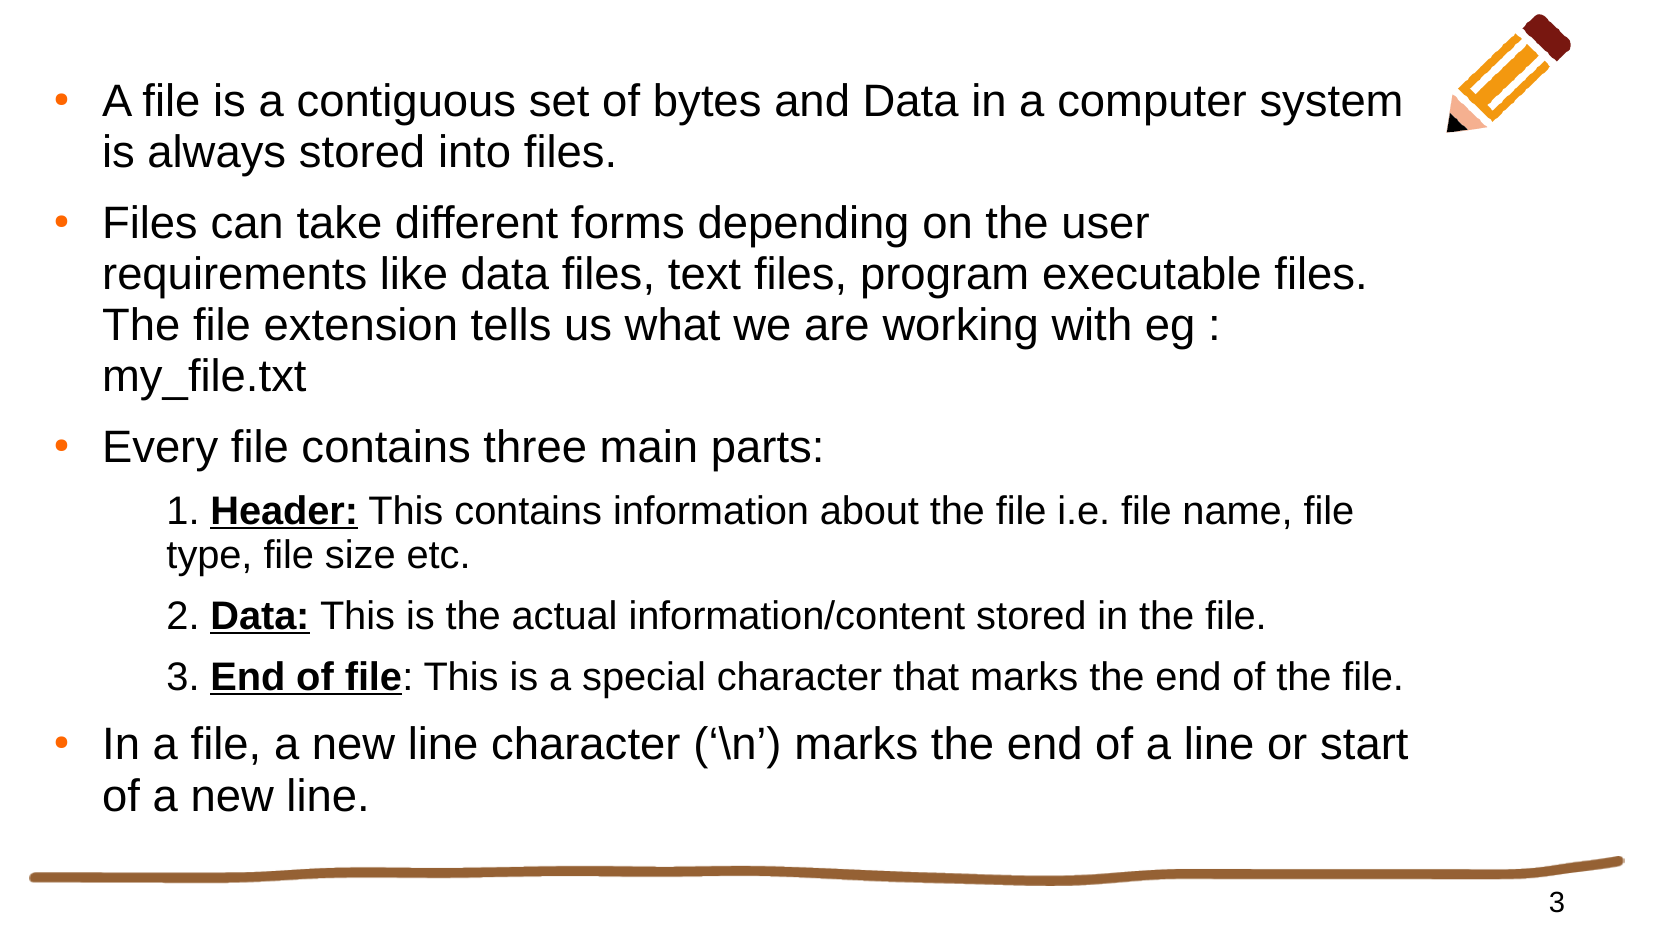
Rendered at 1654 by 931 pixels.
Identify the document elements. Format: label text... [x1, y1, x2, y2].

list A file is a contiguous set of bytes and Data in a computer system is always stored into files. Files can take different forms depending on the user requirements like data files, text files, program executable files. The file extension tells us what we are working with eg : my_file.txt Every file contains three main parts: 1. Header: This contains information about the file i.e. file name, file type, file size etc. 2. Data: This is the actual information/content stored in the file. 3. End of file: This is a special character that marks the end of the file. In a file, a new line character (‘\n’) marks the end of a line or start of a new line. [37, 75, 1426, 857]
picture [29, 856, 1625, 886]
picture [1446, 14, 1571, 133]
